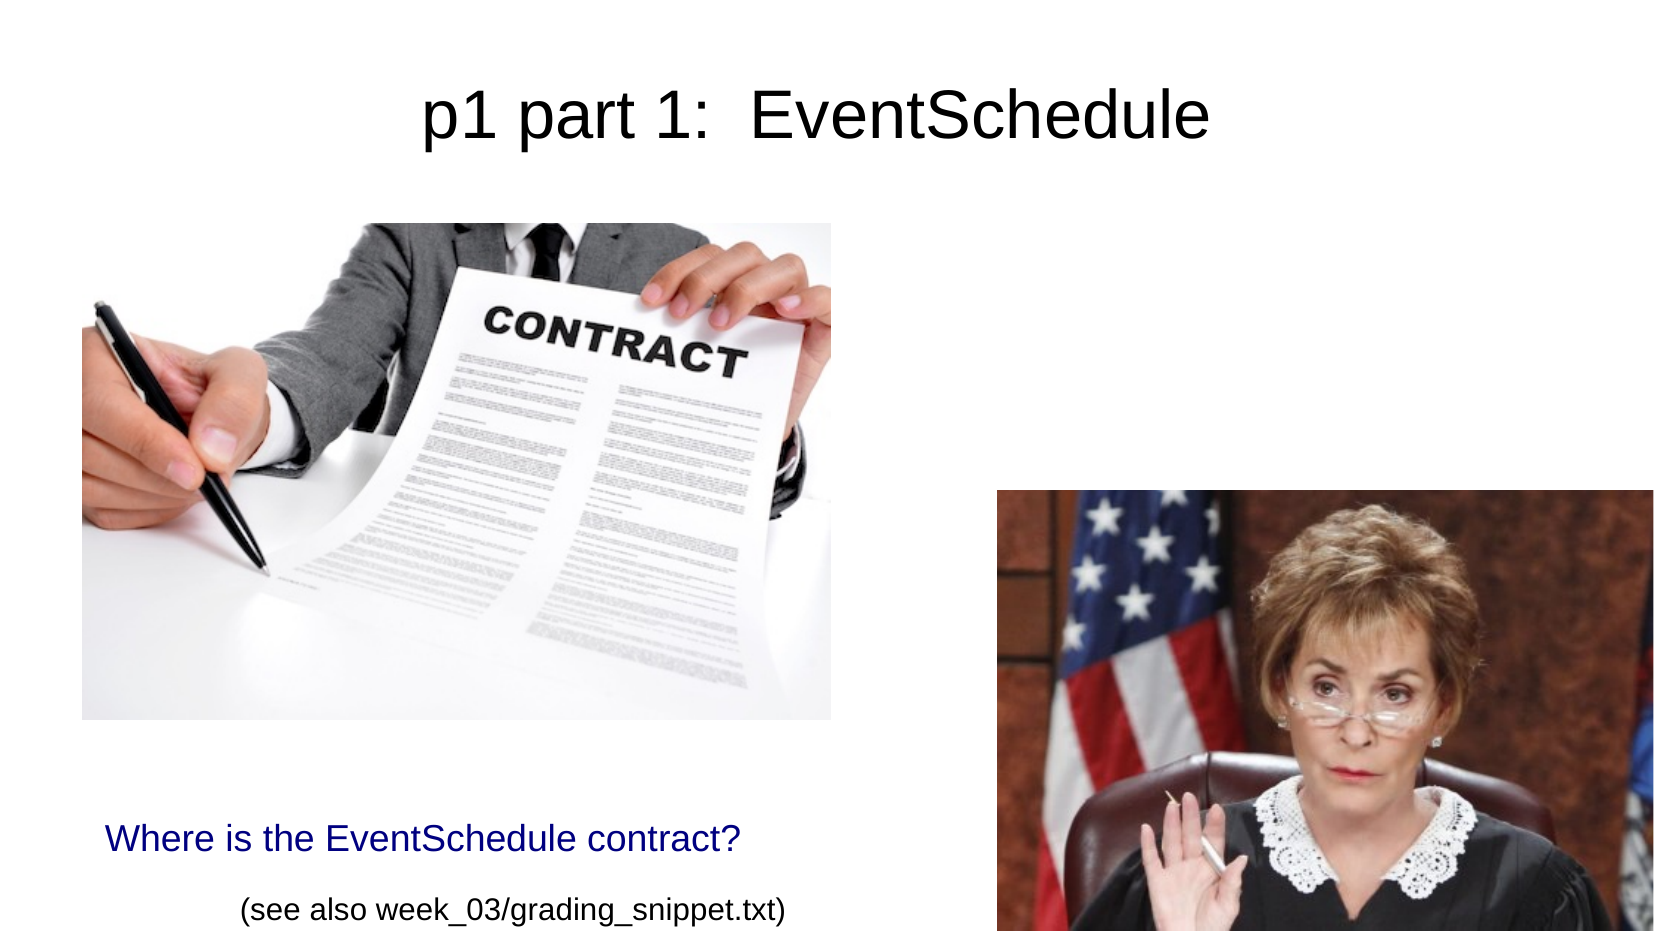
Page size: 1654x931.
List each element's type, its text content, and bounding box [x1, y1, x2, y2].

text_box (see also week_03/grading_snippet.txt) [225, 885, 803, 931]
picture [997, 490, 1654, 931]
picture [82, 223, 831, 721]
title p1 part 1: EventSchedule [82, 37, 1571, 193]
text_box Where is the EventSchedule contract? [90, 810, 757, 867]
